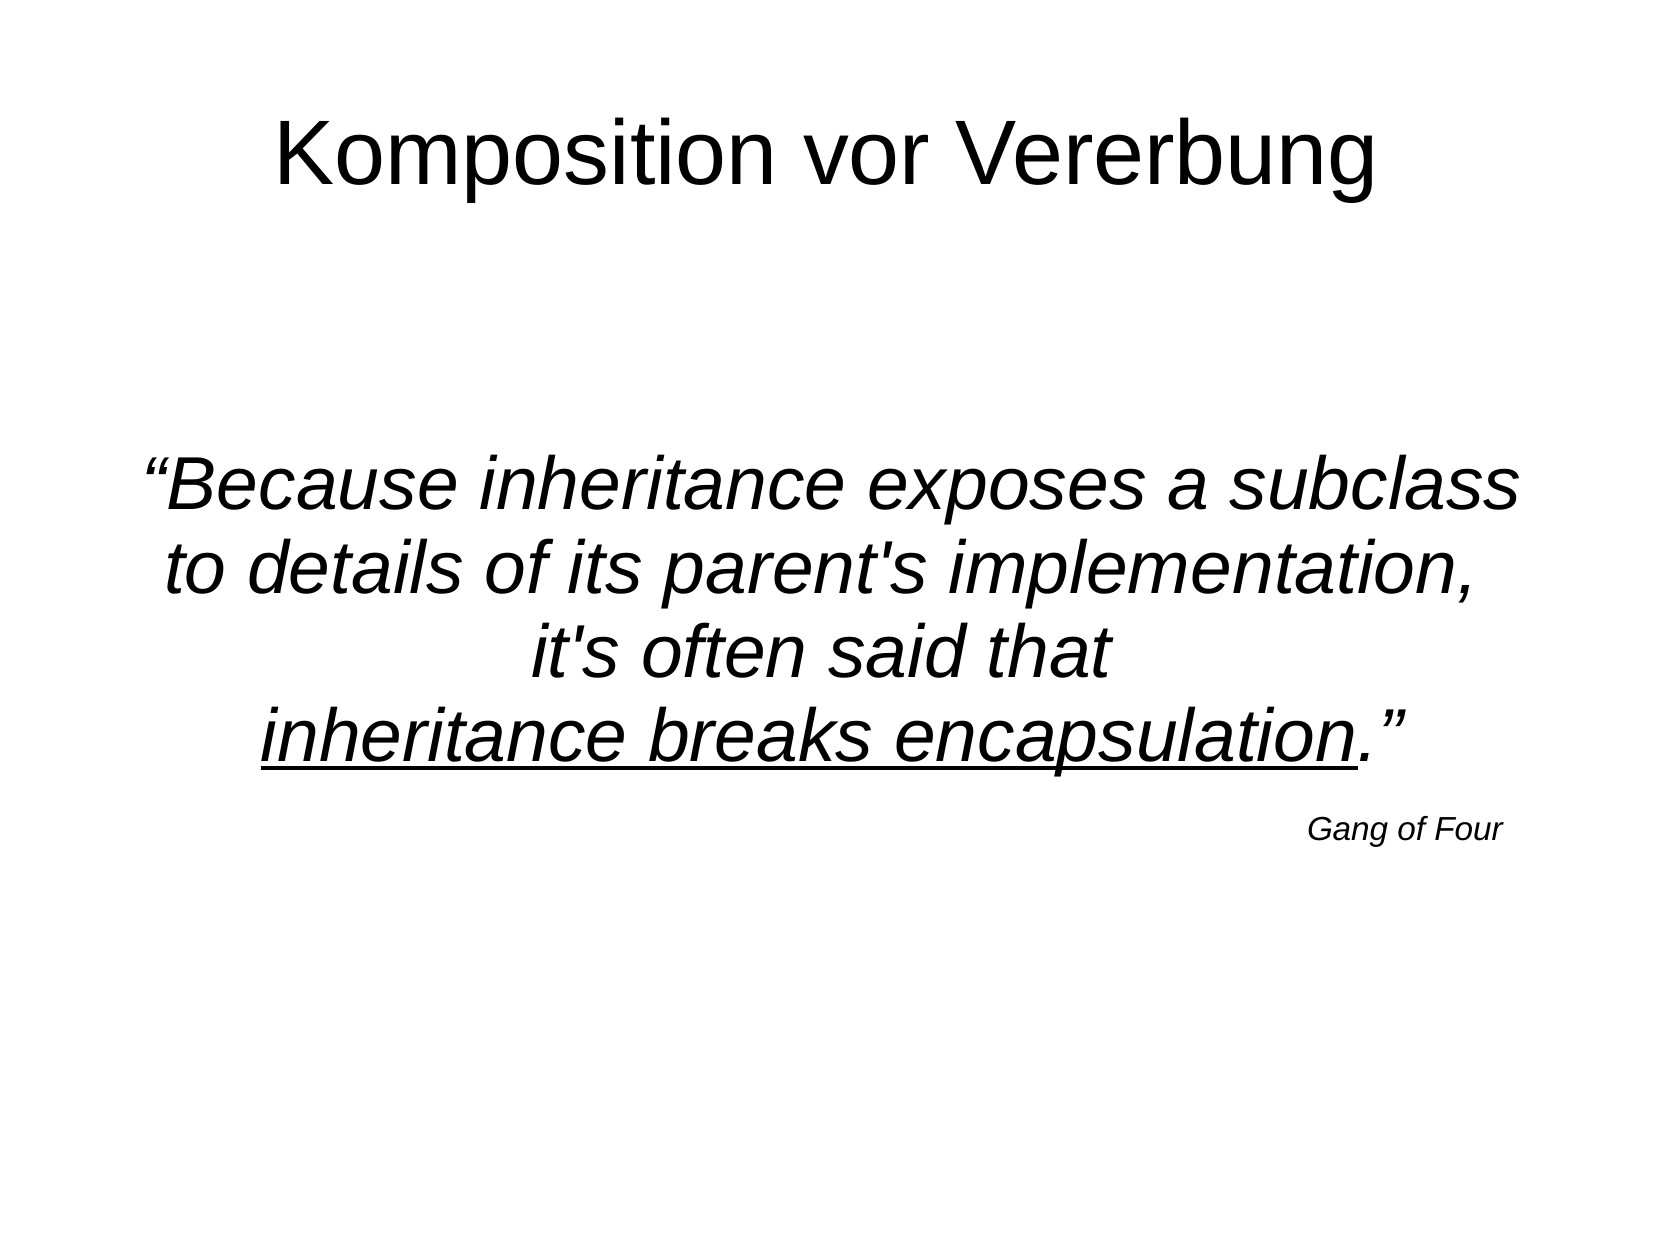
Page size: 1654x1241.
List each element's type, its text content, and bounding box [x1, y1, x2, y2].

text_box “Because inheritance exposes a subclass to details of its parent's implementation, it's often said that inheritance breaks encapsulation.” [70, 403, 1594, 816]
title Komposition vor Vererbung [82, 49, 1571, 257]
text_box Gang of Four [1292, 803, 1530, 856]
